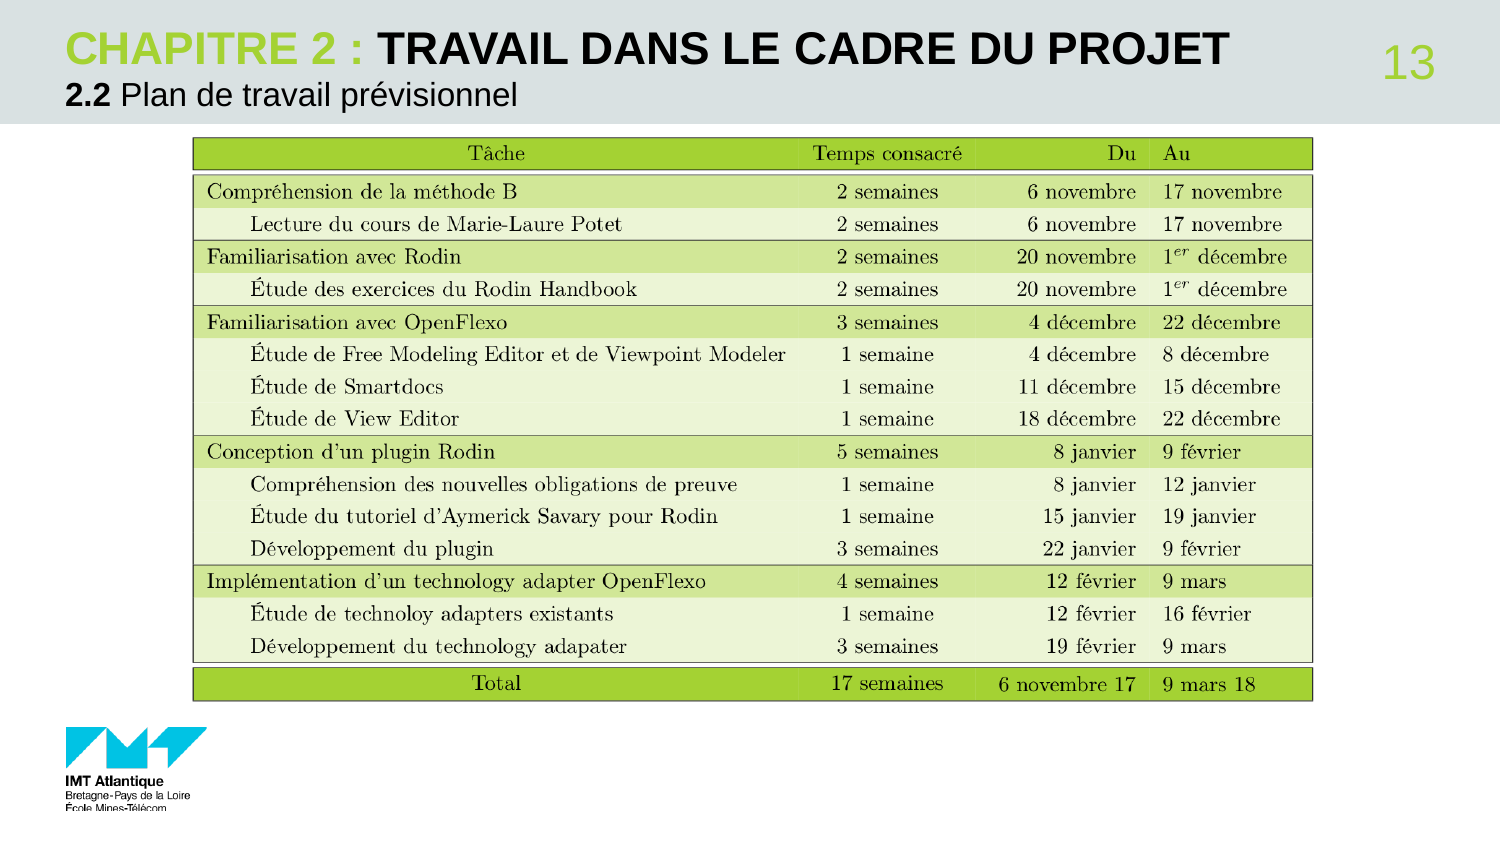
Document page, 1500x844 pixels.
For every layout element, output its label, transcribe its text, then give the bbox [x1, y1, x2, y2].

picture [189, 133, 1316, 704]
list 2.2 Plan de travail prévisionnel [64, 72, 1252, 118]
title CHAPITRE 2 : Travail dans le cadre du projet [64, 0, 1252, 72]
slide_number <number> [1251, 35, 1437, 85]
